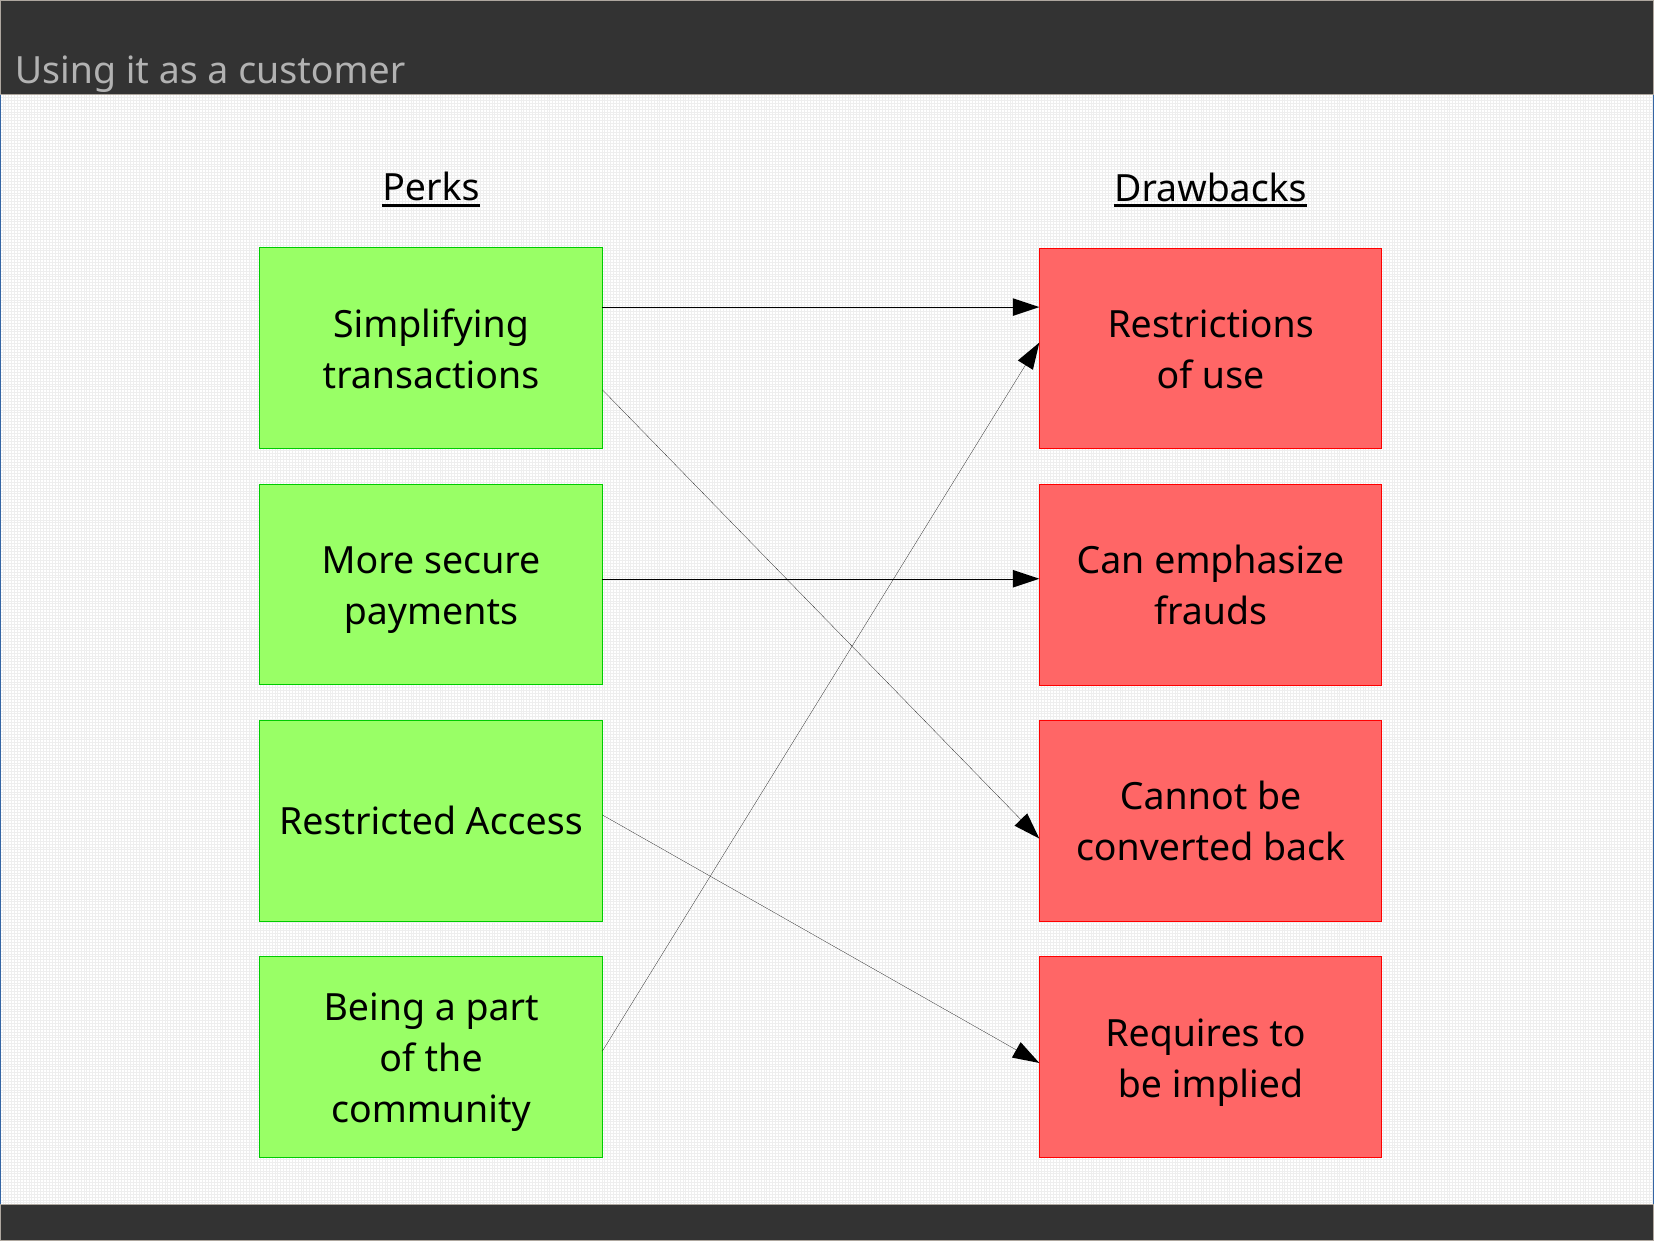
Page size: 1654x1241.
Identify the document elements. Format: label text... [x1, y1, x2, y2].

text_box More secure payments [259, 484, 603, 685]
text_box [0, 0, 1654, 1241]
text_box Using it as a customer [0, 35, 650, 95]
text_box Perks [259, 153, 603, 213]
text_box Restrictions of use [1039, 248, 1382, 449]
text_box Drawbacks [1039, 153, 1382, 213]
text_box Cannot be converted back [1039, 720, 1382, 922]
text_box Being a part of the community [259, 956, 603, 1158]
text_box Restricted Access [259, 720, 603, 922]
text_box Can emphasize frauds [1039, 484, 1382, 686]
text_box Simplifying transactions [259, 247, 603, 449]
text_box Requires to be implied [1039, 956, 1382, 1158]
